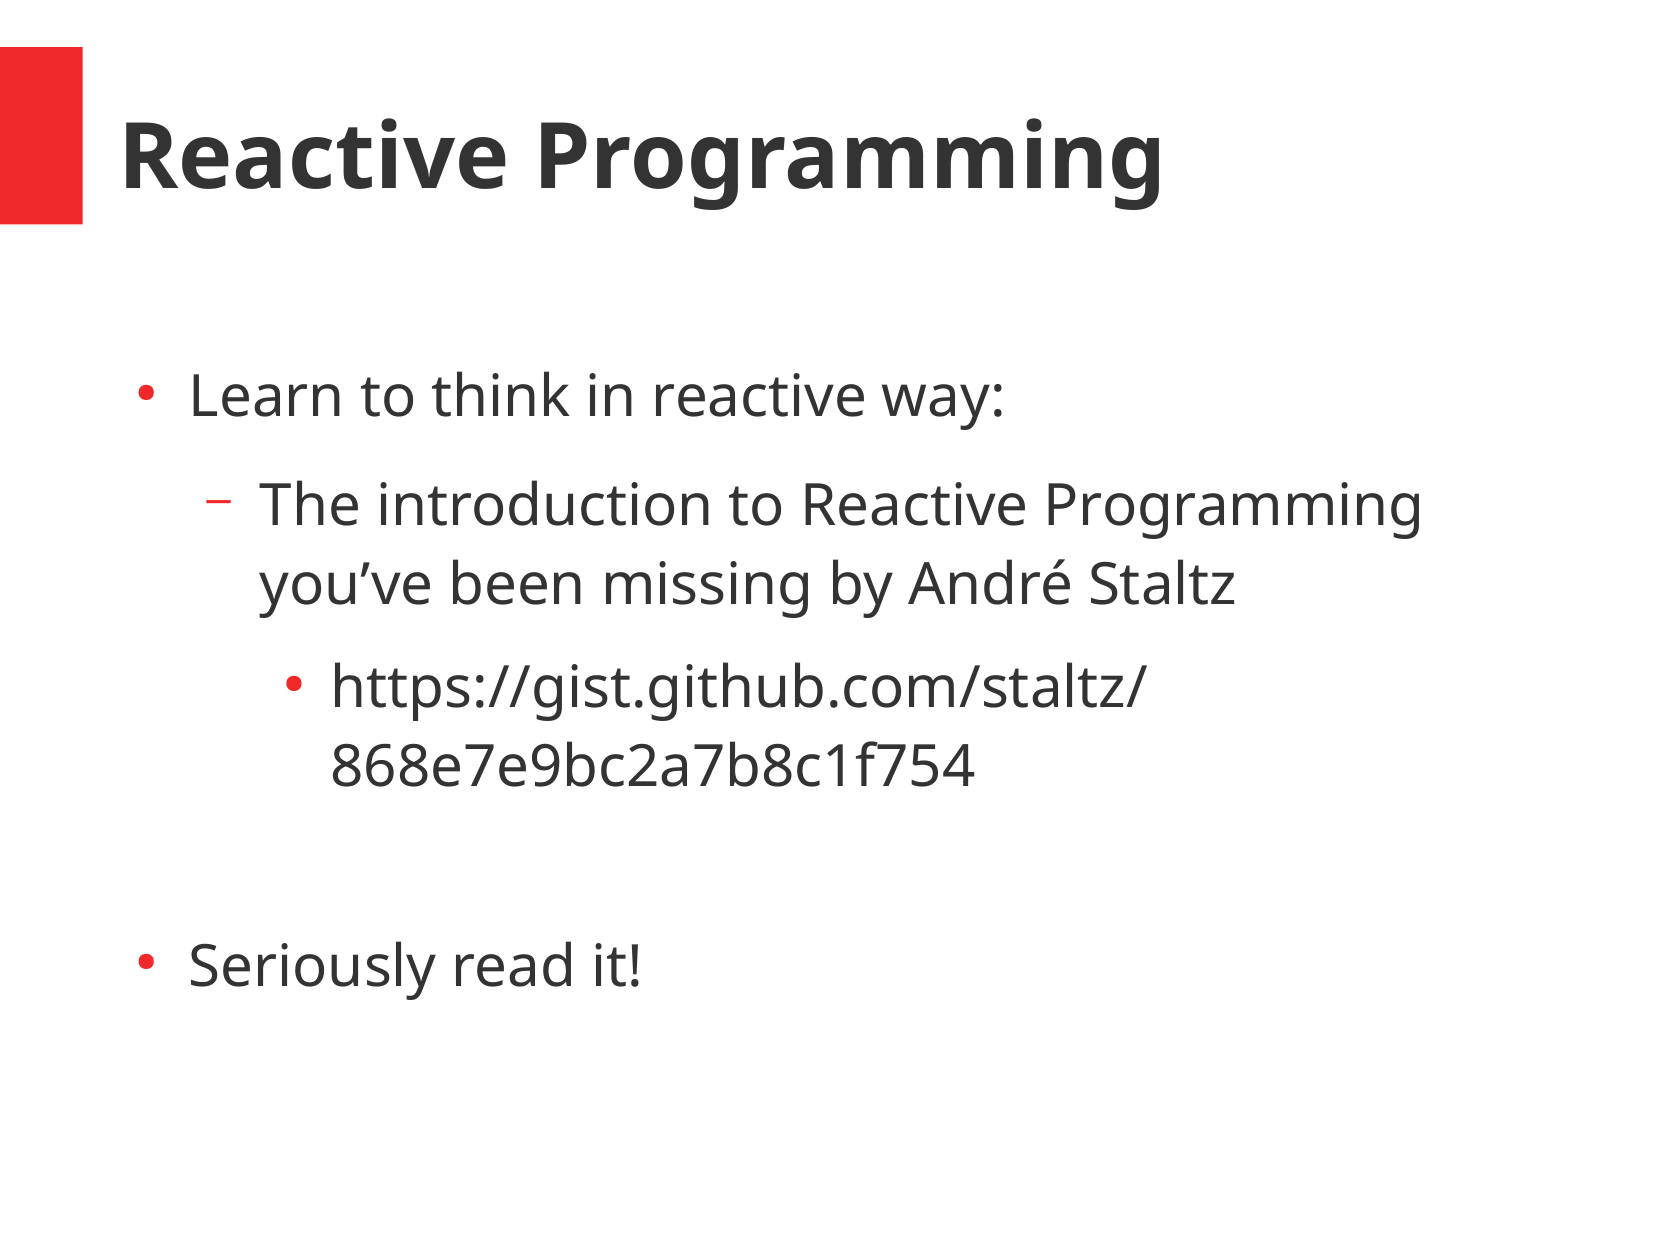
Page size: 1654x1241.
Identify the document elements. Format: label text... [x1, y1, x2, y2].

title Reactive Programming [118, 49, 1571, 257]
list Learn to think in reactive way: The introduction to Reactive Programming you’ve been missing by André Staltz https://gist.github.com/staltz/868e7e9bc2a7b8c1f754 Seriously read it! [118, 354, 1536, 1074]
